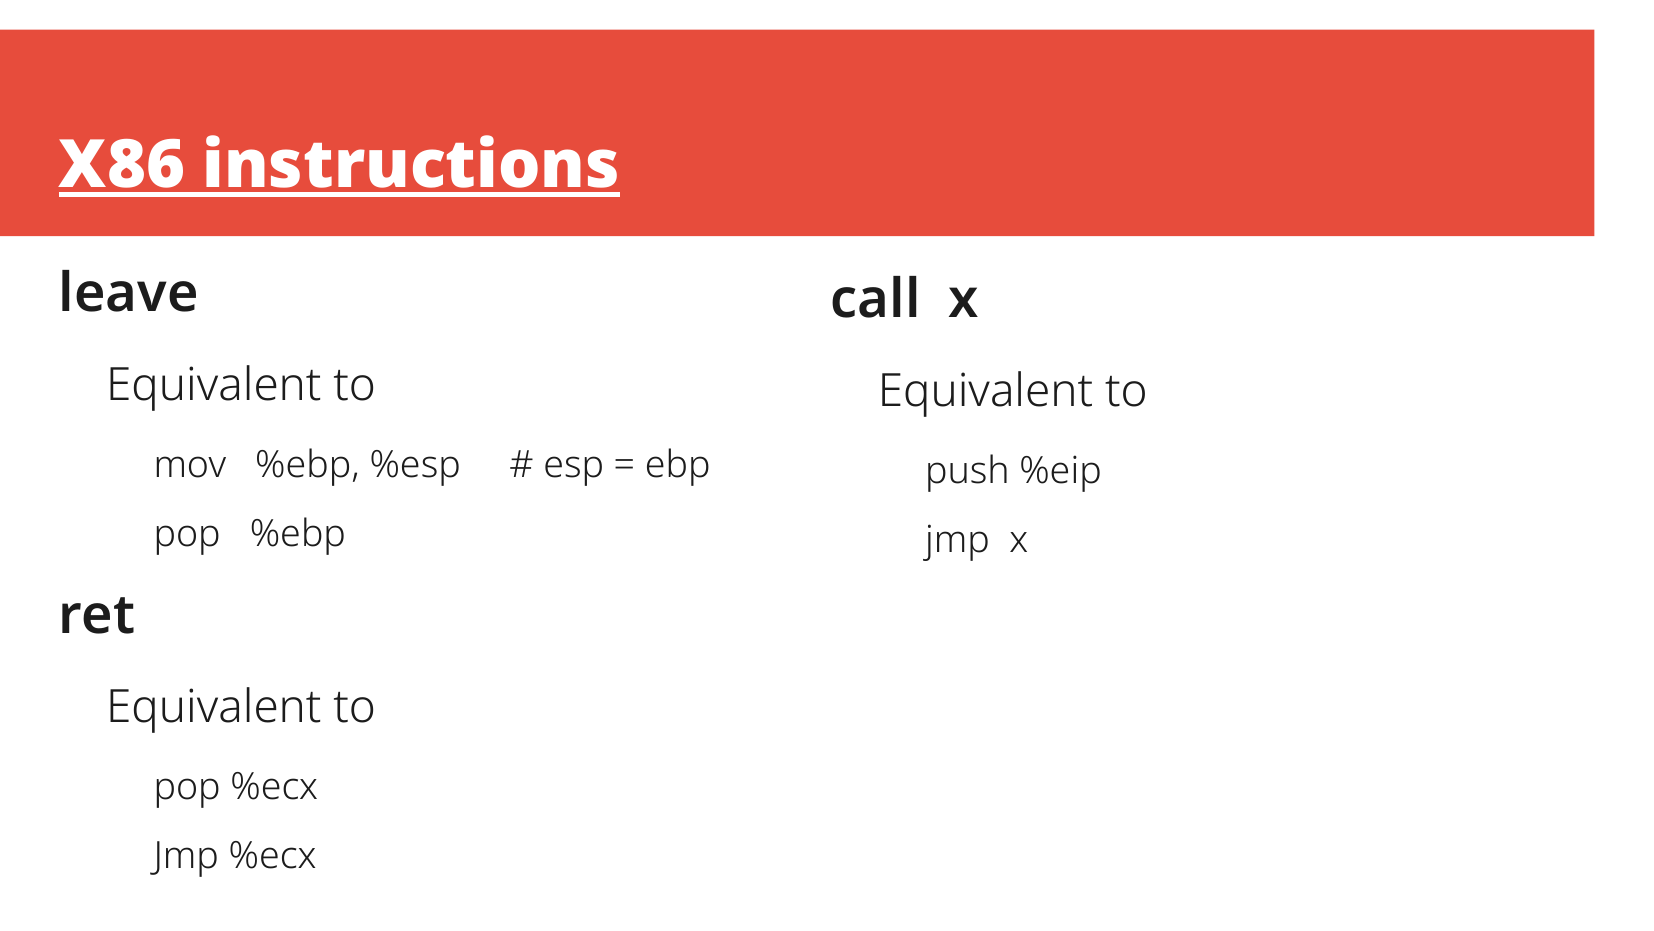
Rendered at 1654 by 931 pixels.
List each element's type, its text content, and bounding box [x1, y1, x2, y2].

list call x Equivalent to push %eip jmp x [830, 259, 1566, 931]
list leave Equivalent to mov %ebp, %esp # esp = ebp pop %ebp ret Equivalent to pop %ecx Jmp %ecx [59, 253, 794, 931]
title X86 instructions [59, 59, 1595, 207]
